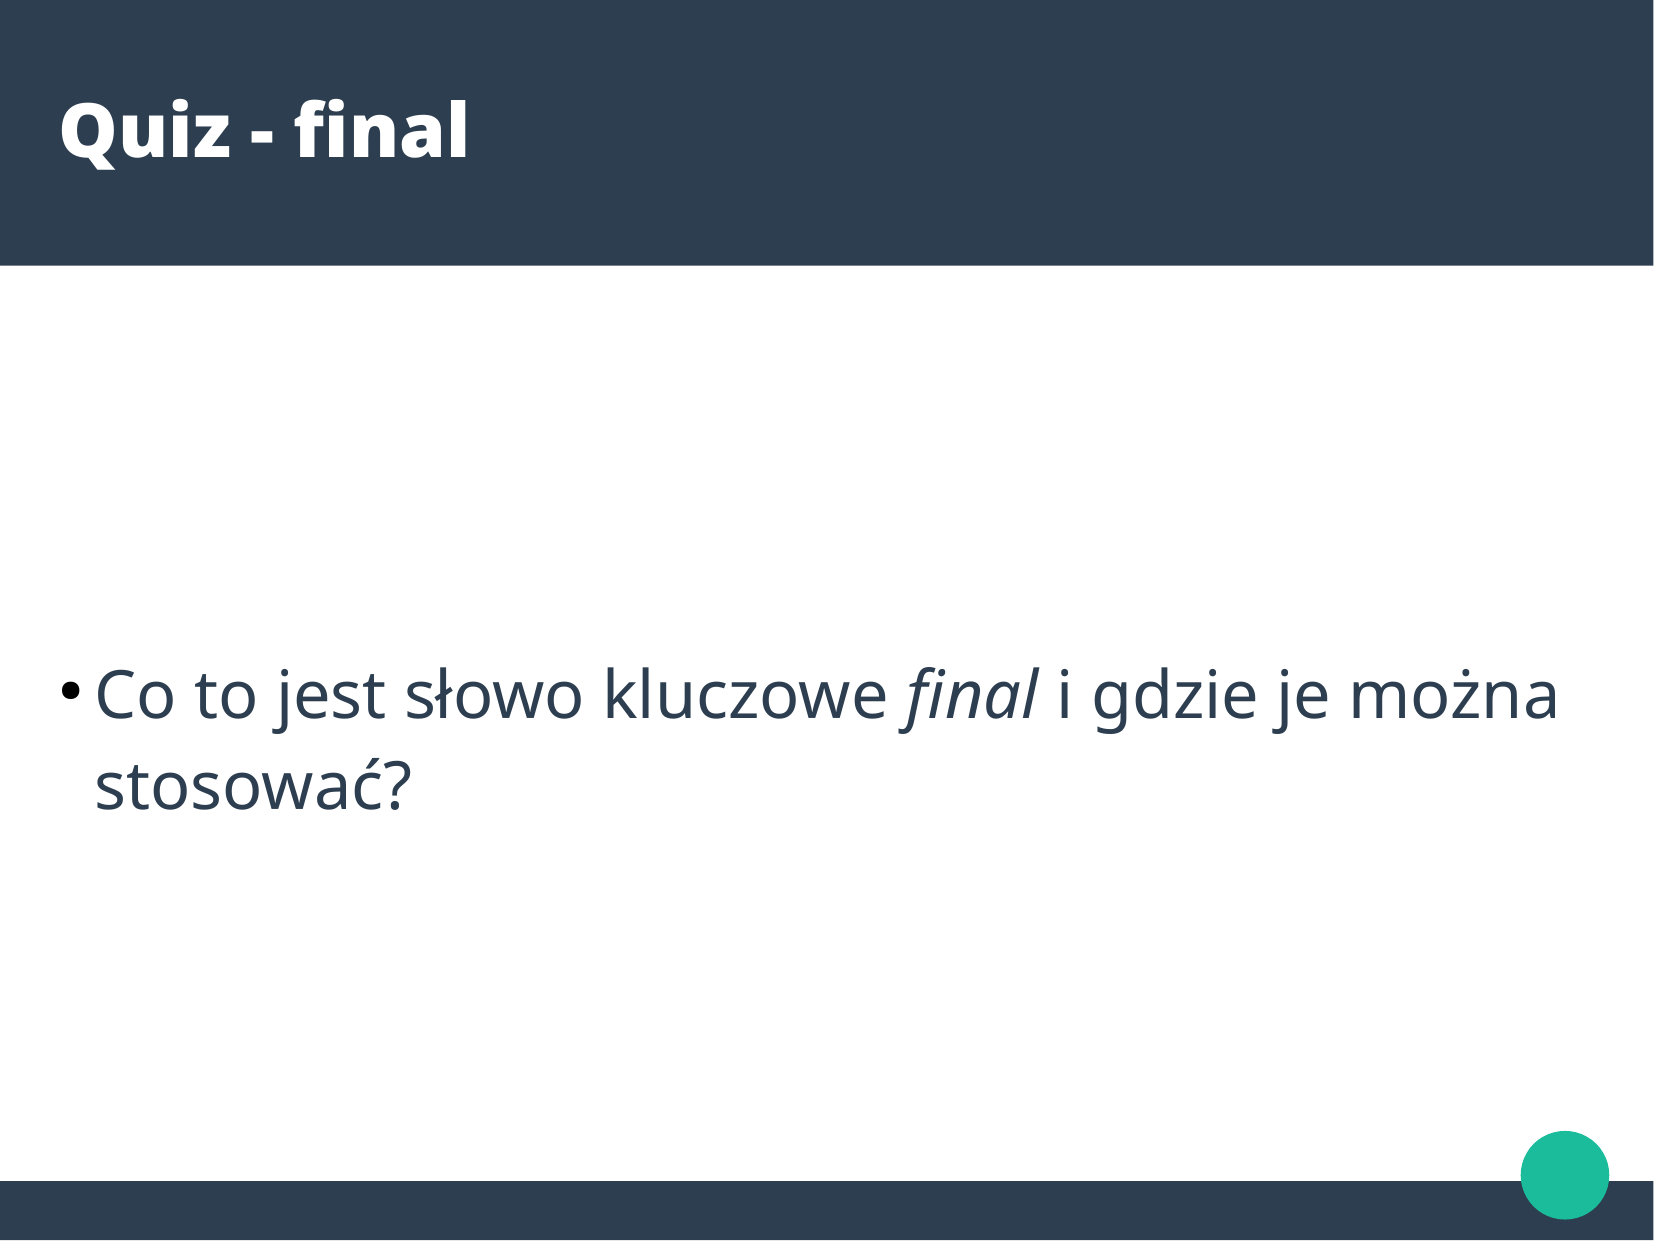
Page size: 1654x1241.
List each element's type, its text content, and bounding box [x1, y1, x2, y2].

title Quiz - final [59, 24, 1595, 232]
subtitle Co to jest słowo kluczowe final i gdzie je można stosować? [59, 324, 1595, 1152]
